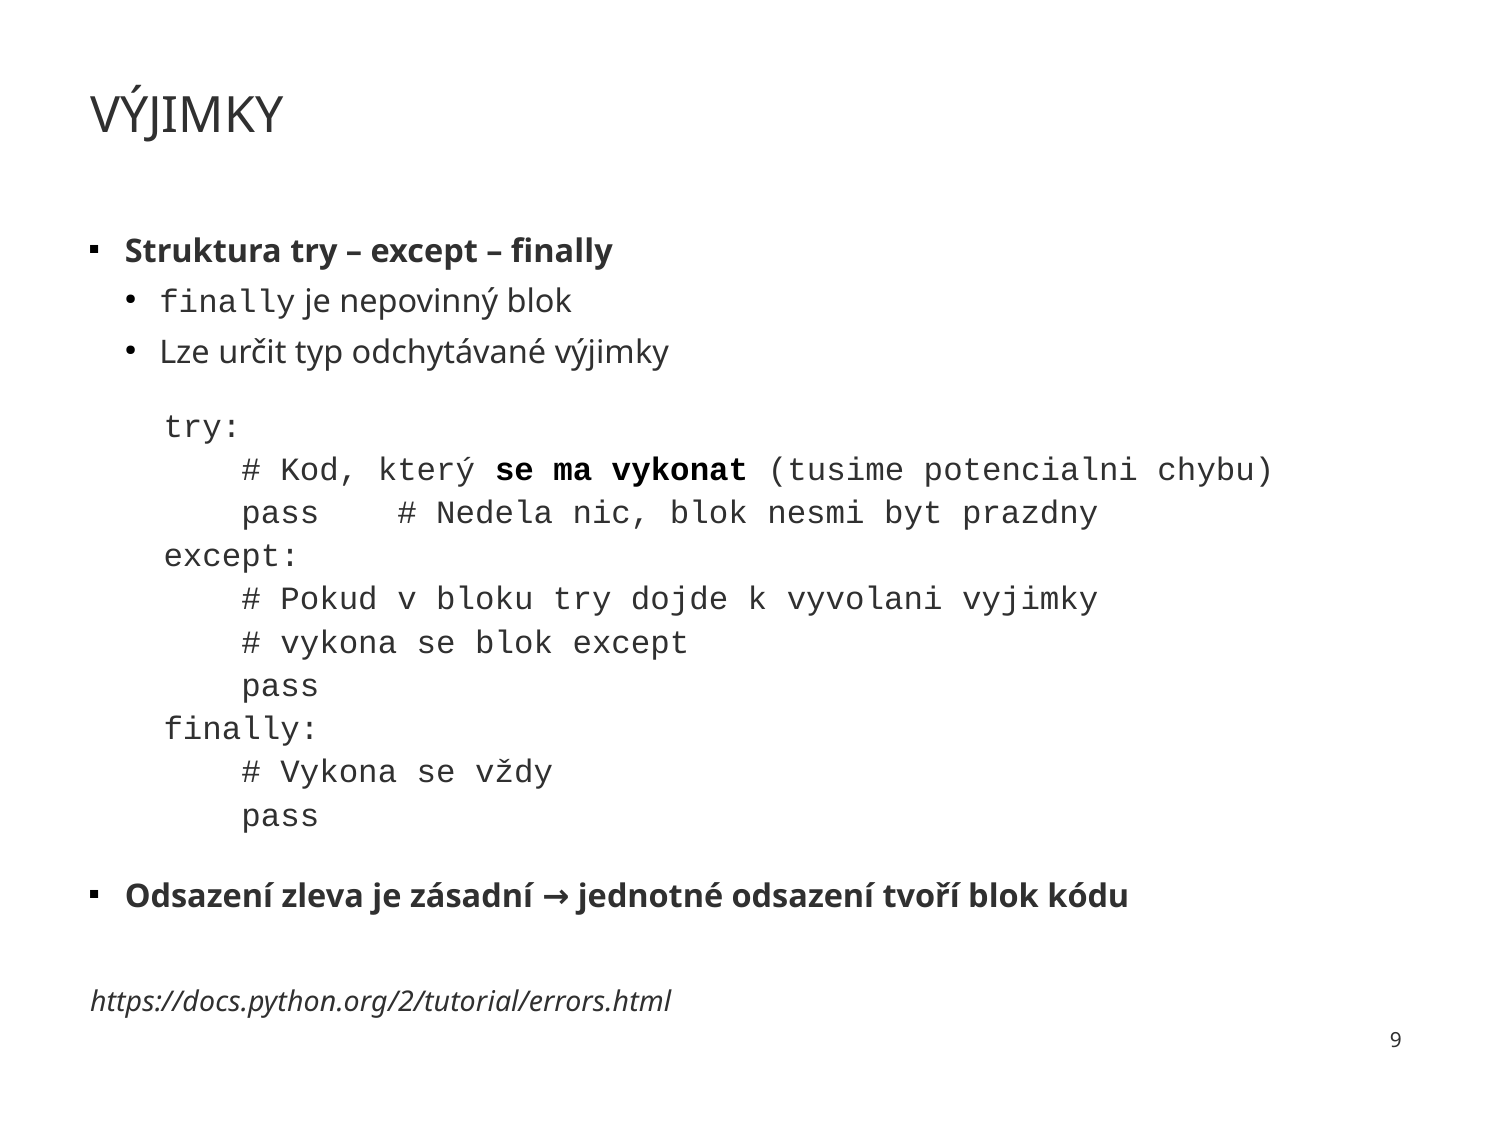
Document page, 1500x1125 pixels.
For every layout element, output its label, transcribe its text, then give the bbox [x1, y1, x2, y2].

list Struktura try – except – finally finally je nepovinný blok Lze určit typ odchytávané výjimky try: # Kod, který se ma vykonat (tusime potencialni chybu) pass # Nedela nic, blok nesmi byt prazdny except: # Pokud v bloku try dojde k vyvolani vyjimky # vykona se blok except pass finally: # Vykona se vždy pass Odsazení zleva je zásadní → jednotné odsazení tvoří blok kódu https://docs.python.org/2/tutorial/errors.html [75, 219, 1329, 1035]
slide_number <číslo> [1343, 1010, 1417, 1071]
title Výjimky [75, 66, 1223, 161]
